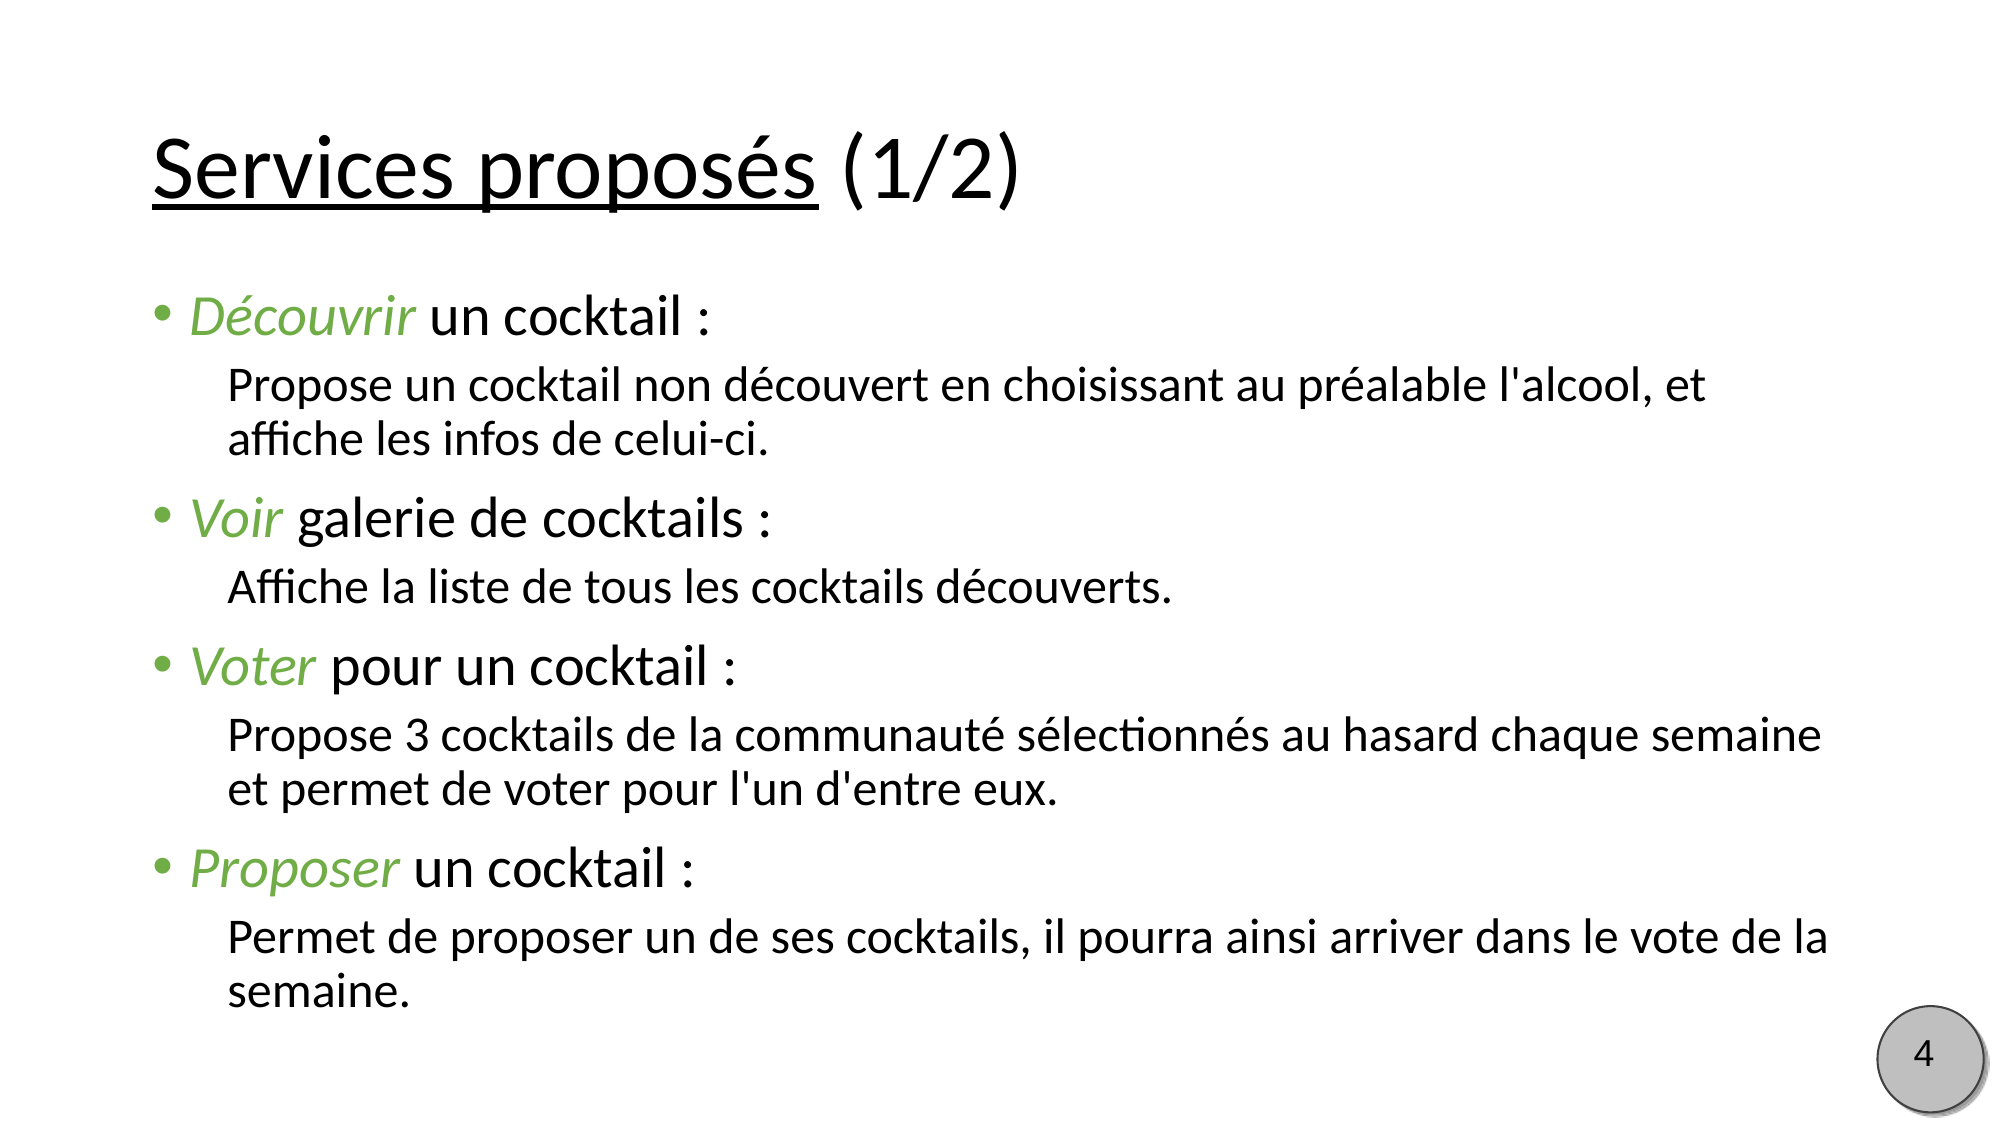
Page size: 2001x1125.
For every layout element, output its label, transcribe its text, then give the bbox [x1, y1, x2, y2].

text_box Services proposés (1/2) [137, 59, 1863, 277]
text_box Découvrir un cocktail : Propose un cocktail non découvert en choisissant au préalable l'alcool, et affiche les infos de celui-ci. Voir galerie de cocktails : Affiche la liste de tous les cocktails découverts. Voter pour un cocktail : Propose 3 cocktails de la communauté sélectionnés au hasard chaque semaine et permet de voter pour l'un d'entre eux. Proposer un cocktail : Permet de proposer un de ses cocktails, il pourra ainsi arriver dans le vote de la semaine. [137, 277, 1863, 991]
